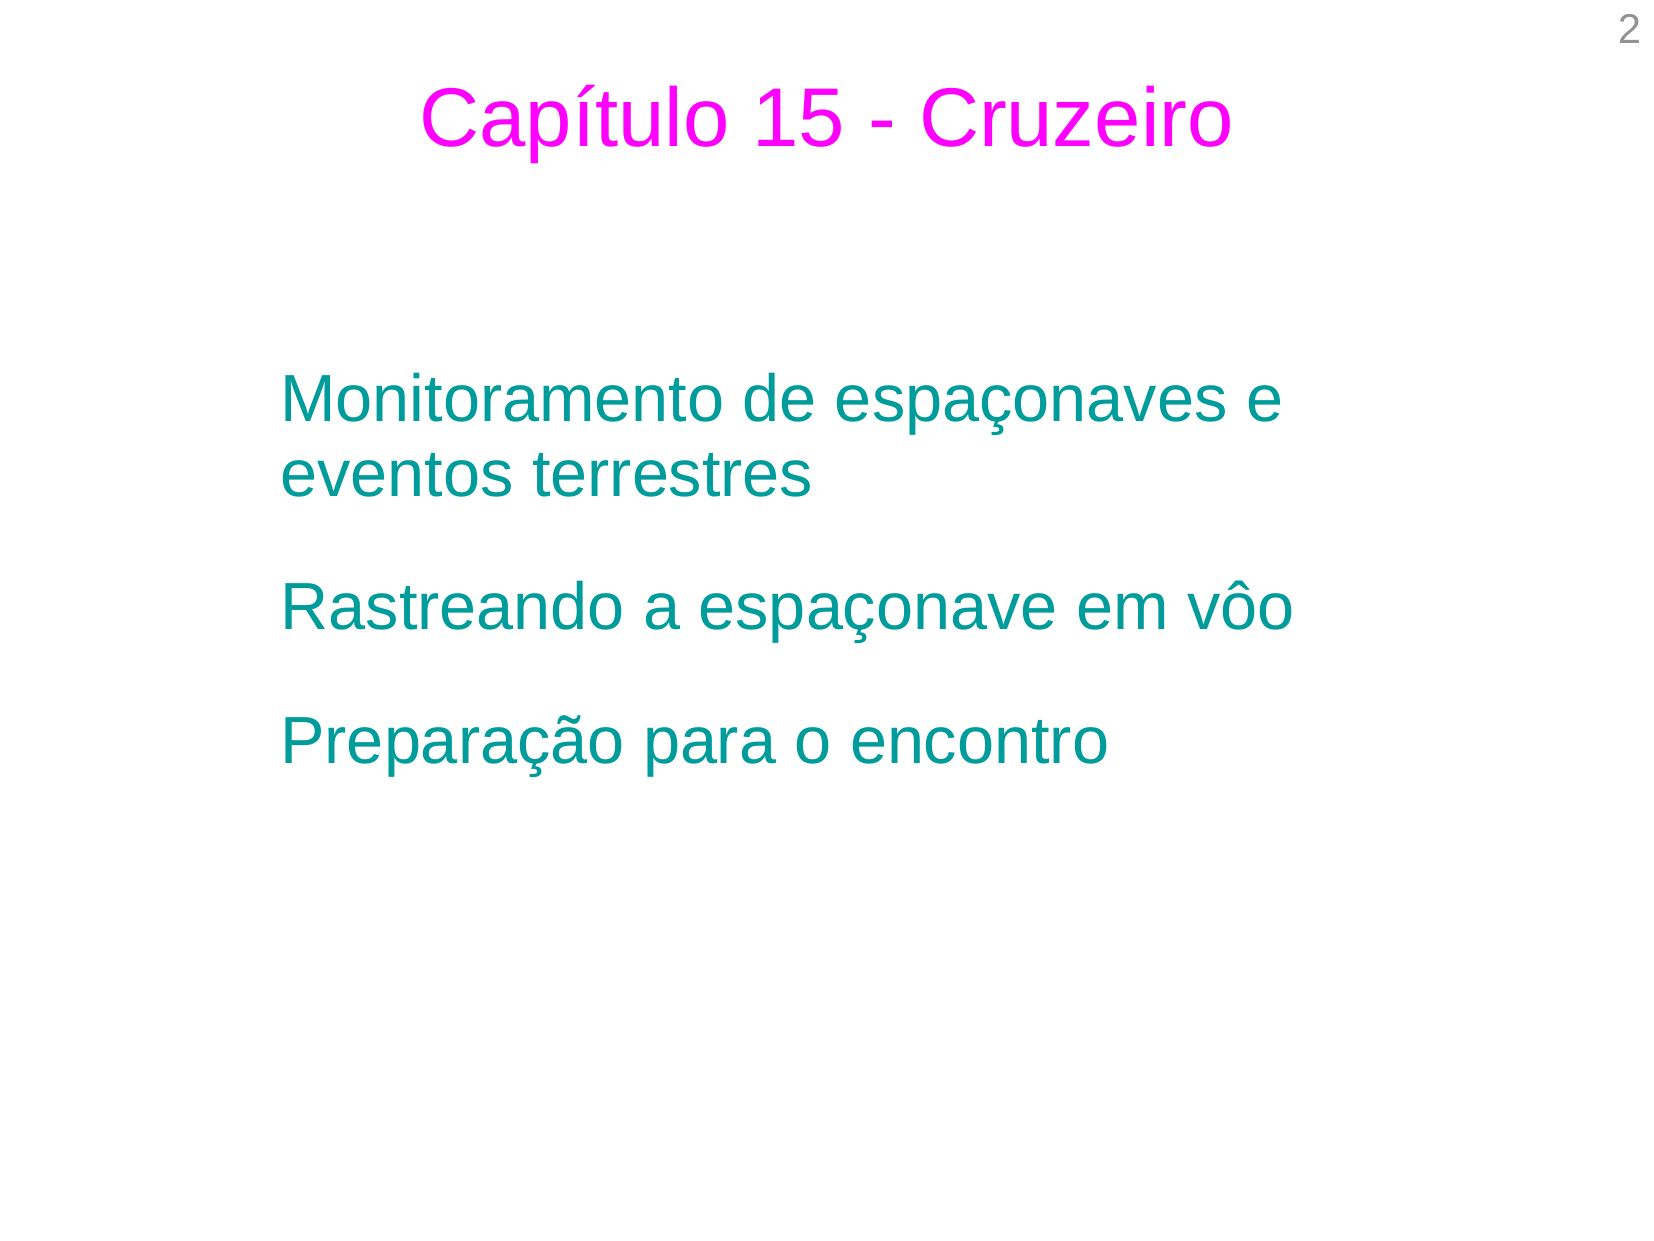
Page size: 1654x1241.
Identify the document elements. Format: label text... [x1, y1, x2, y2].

title Capítulo 15 - Cruzeiro [88, 59, 1565, 178]
list Monitoramento de espaçonaves e eventos terrestres Rastreando a espaçonave em vôo Preparação para o encontro [280, 360, 1441, 1182]
